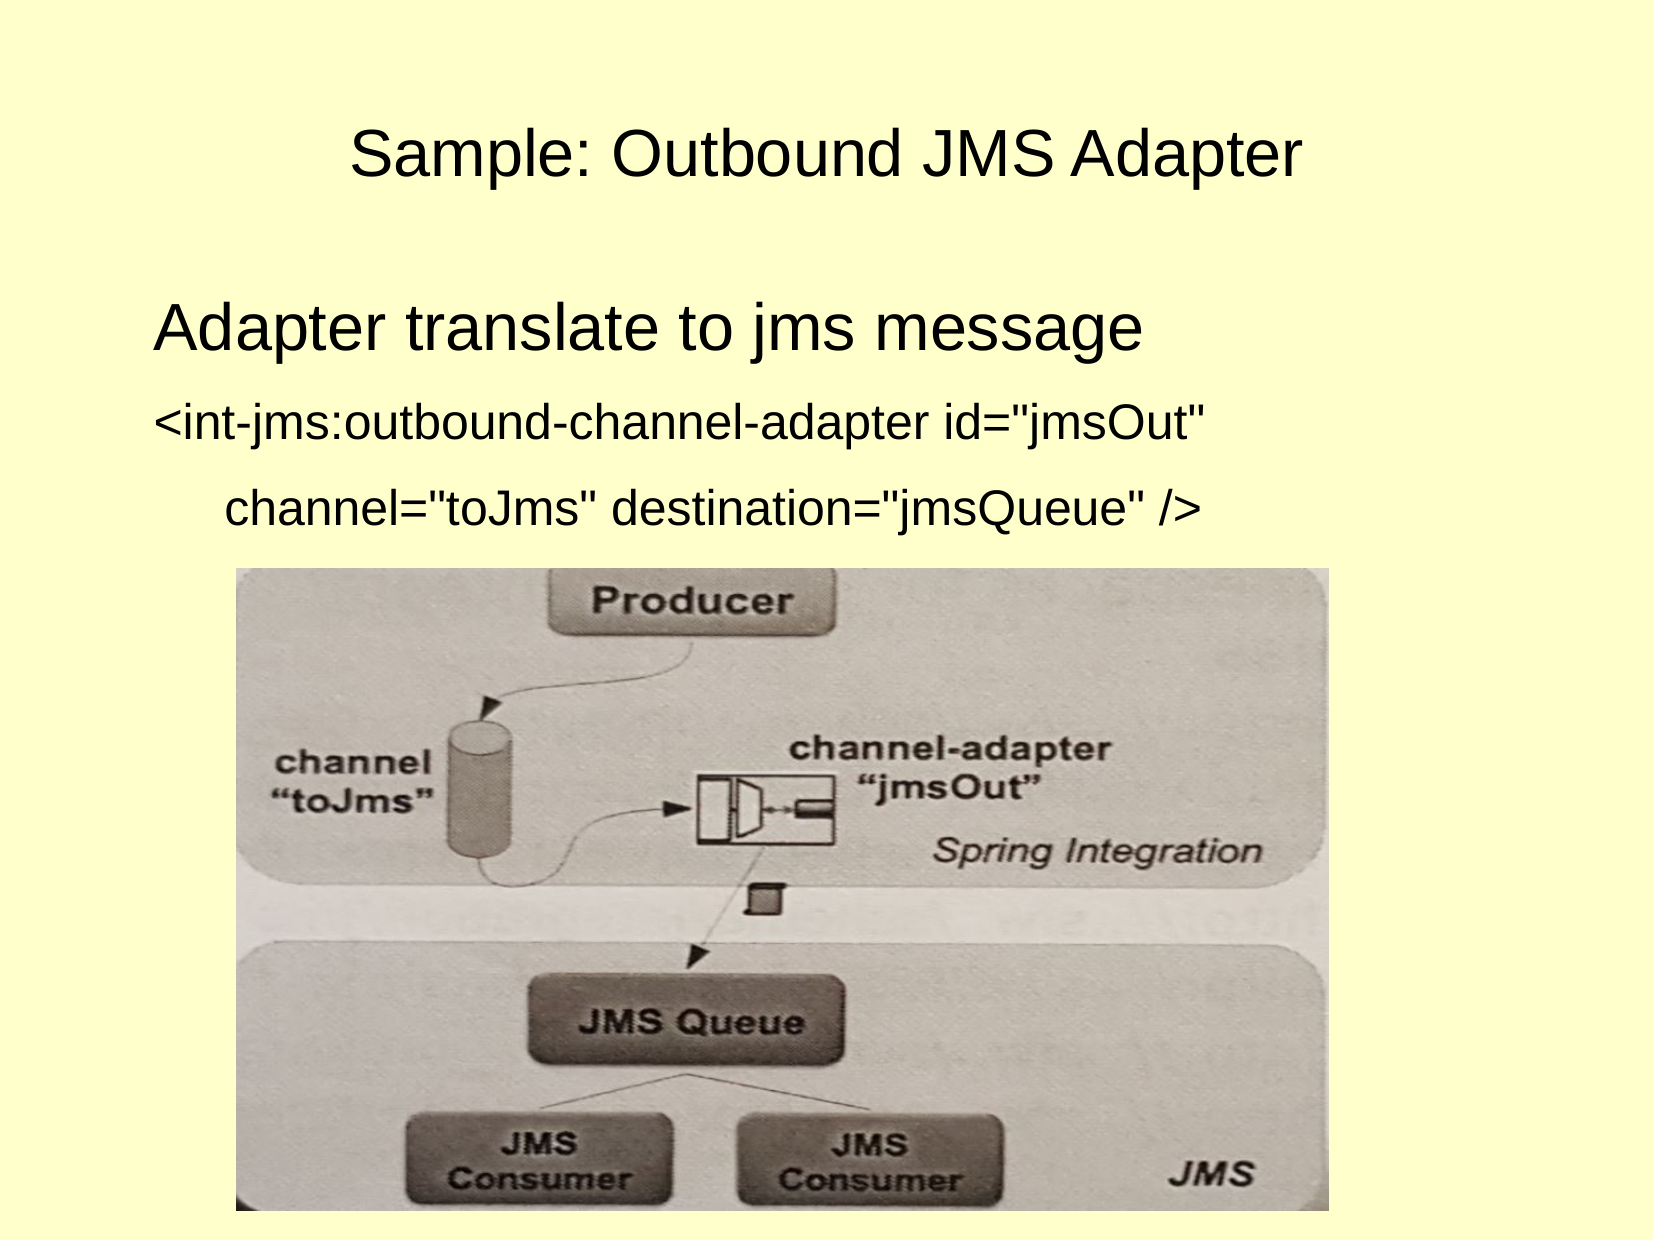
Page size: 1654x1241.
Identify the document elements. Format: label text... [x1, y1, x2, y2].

picture [236, 568, 1329, 1211]
list Adapter translate to jms message <int-jms:outbound-channel-adapter id="jmsOut" channel="toJms" destination="jmsQueue" /> [82, 290, 1571, 1109]
title Sample: Outbound JMS Adapter [82, 49, 1571, 257]
